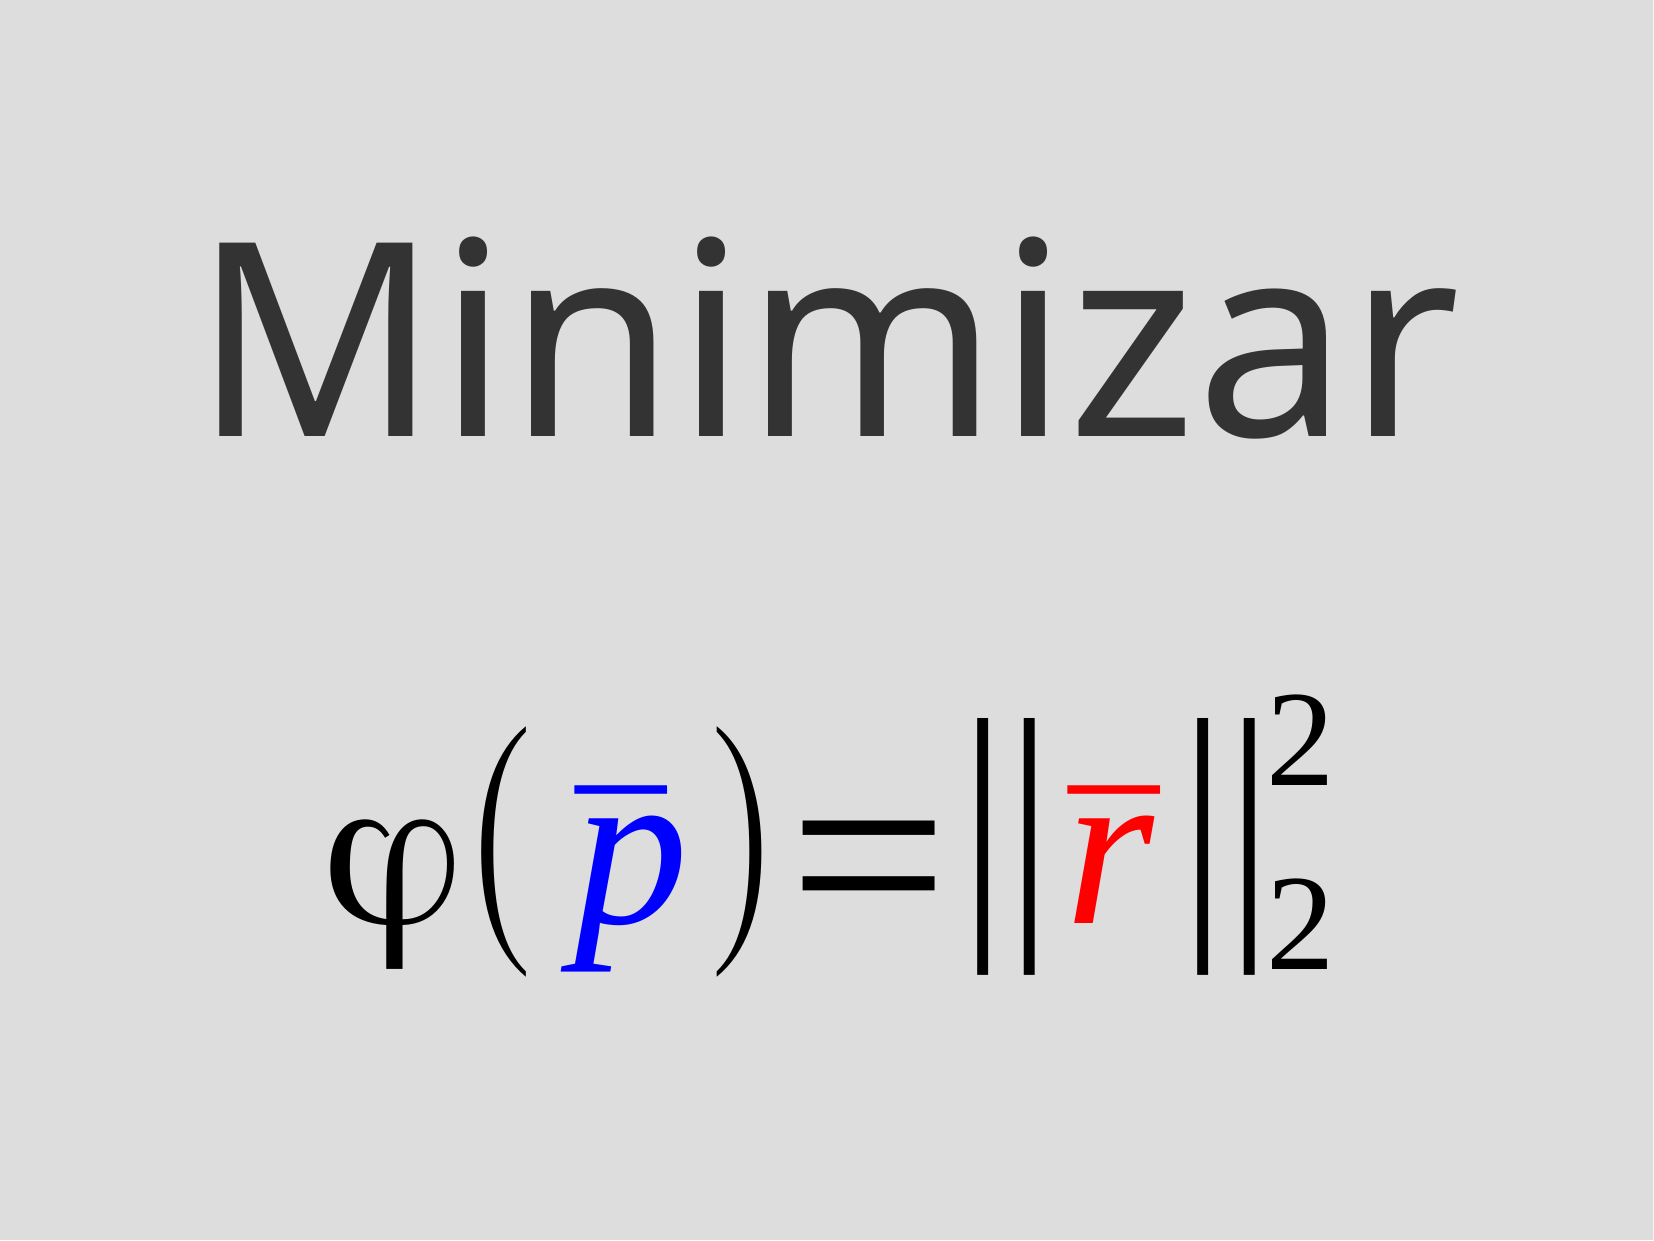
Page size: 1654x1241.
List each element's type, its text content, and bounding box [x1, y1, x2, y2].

chart [311, 664, 1342, 999]
title Minimizar [82, 45, 1571, 612]
